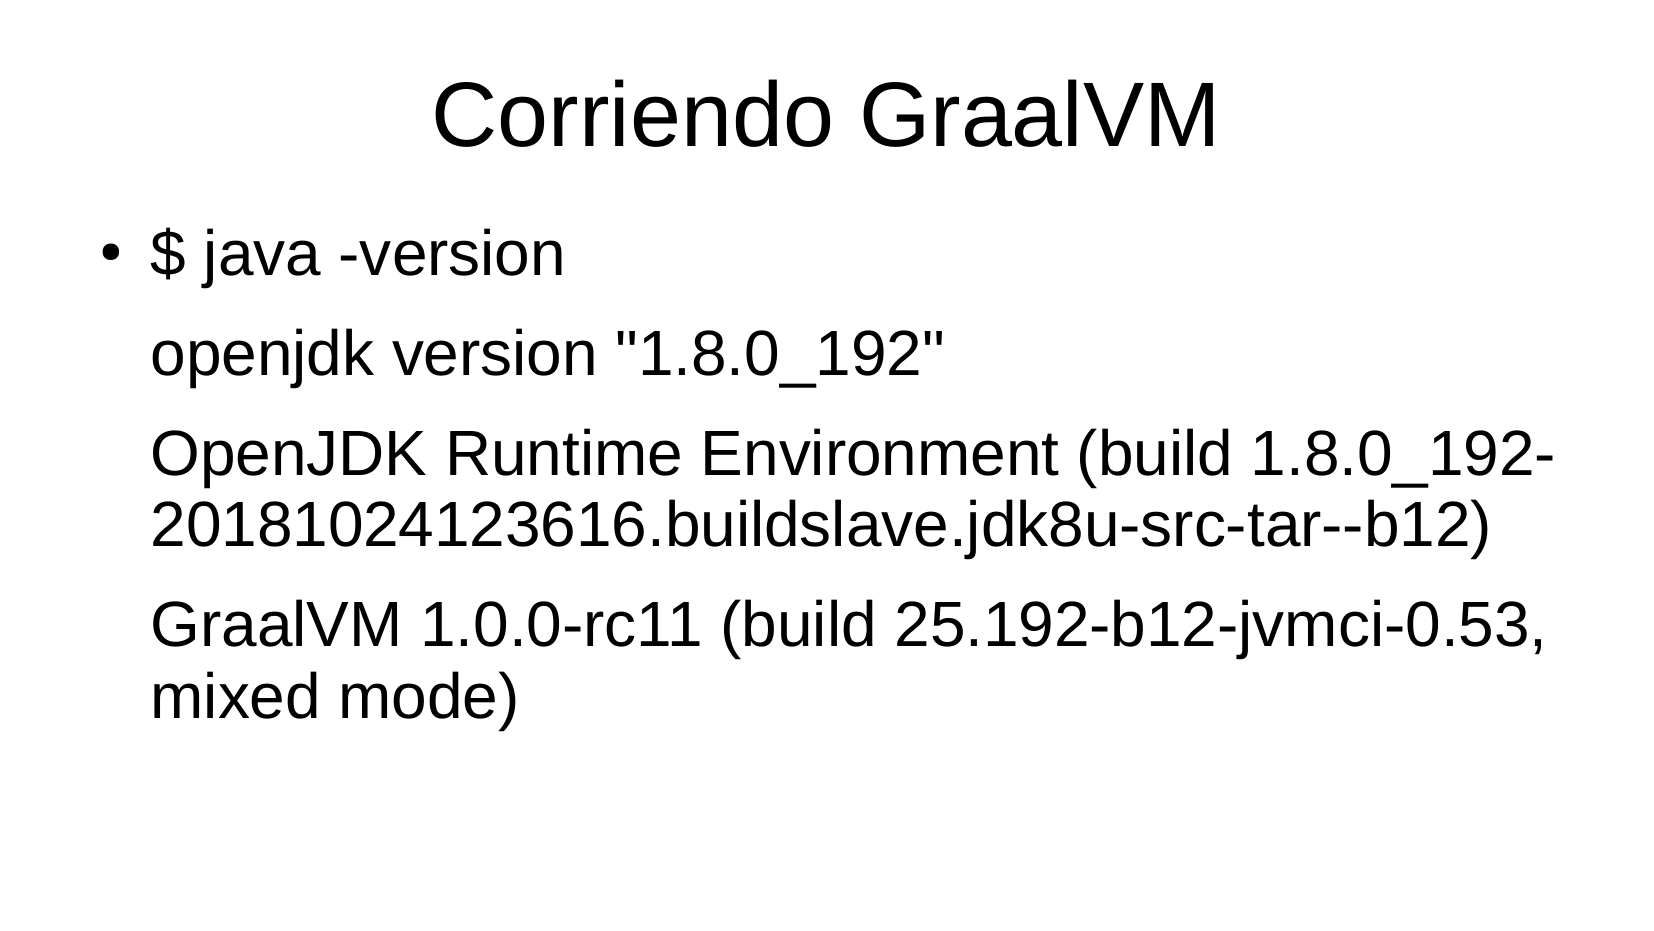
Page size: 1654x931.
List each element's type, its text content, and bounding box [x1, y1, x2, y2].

title Corriendo GraalVM [82, 37, 1571, 193]
list $ java -version openjdk version "1.8.0_192" OpenJDK Runtime Environment (build 1.8.0_192-20181024123616.buildslave.jdk8u-src-tar--b12) GraalVM 1.0.0-rc11 (build 25.192-b12-jvmci-0.53, mixed mode) [82, 217, 1571, 758]
